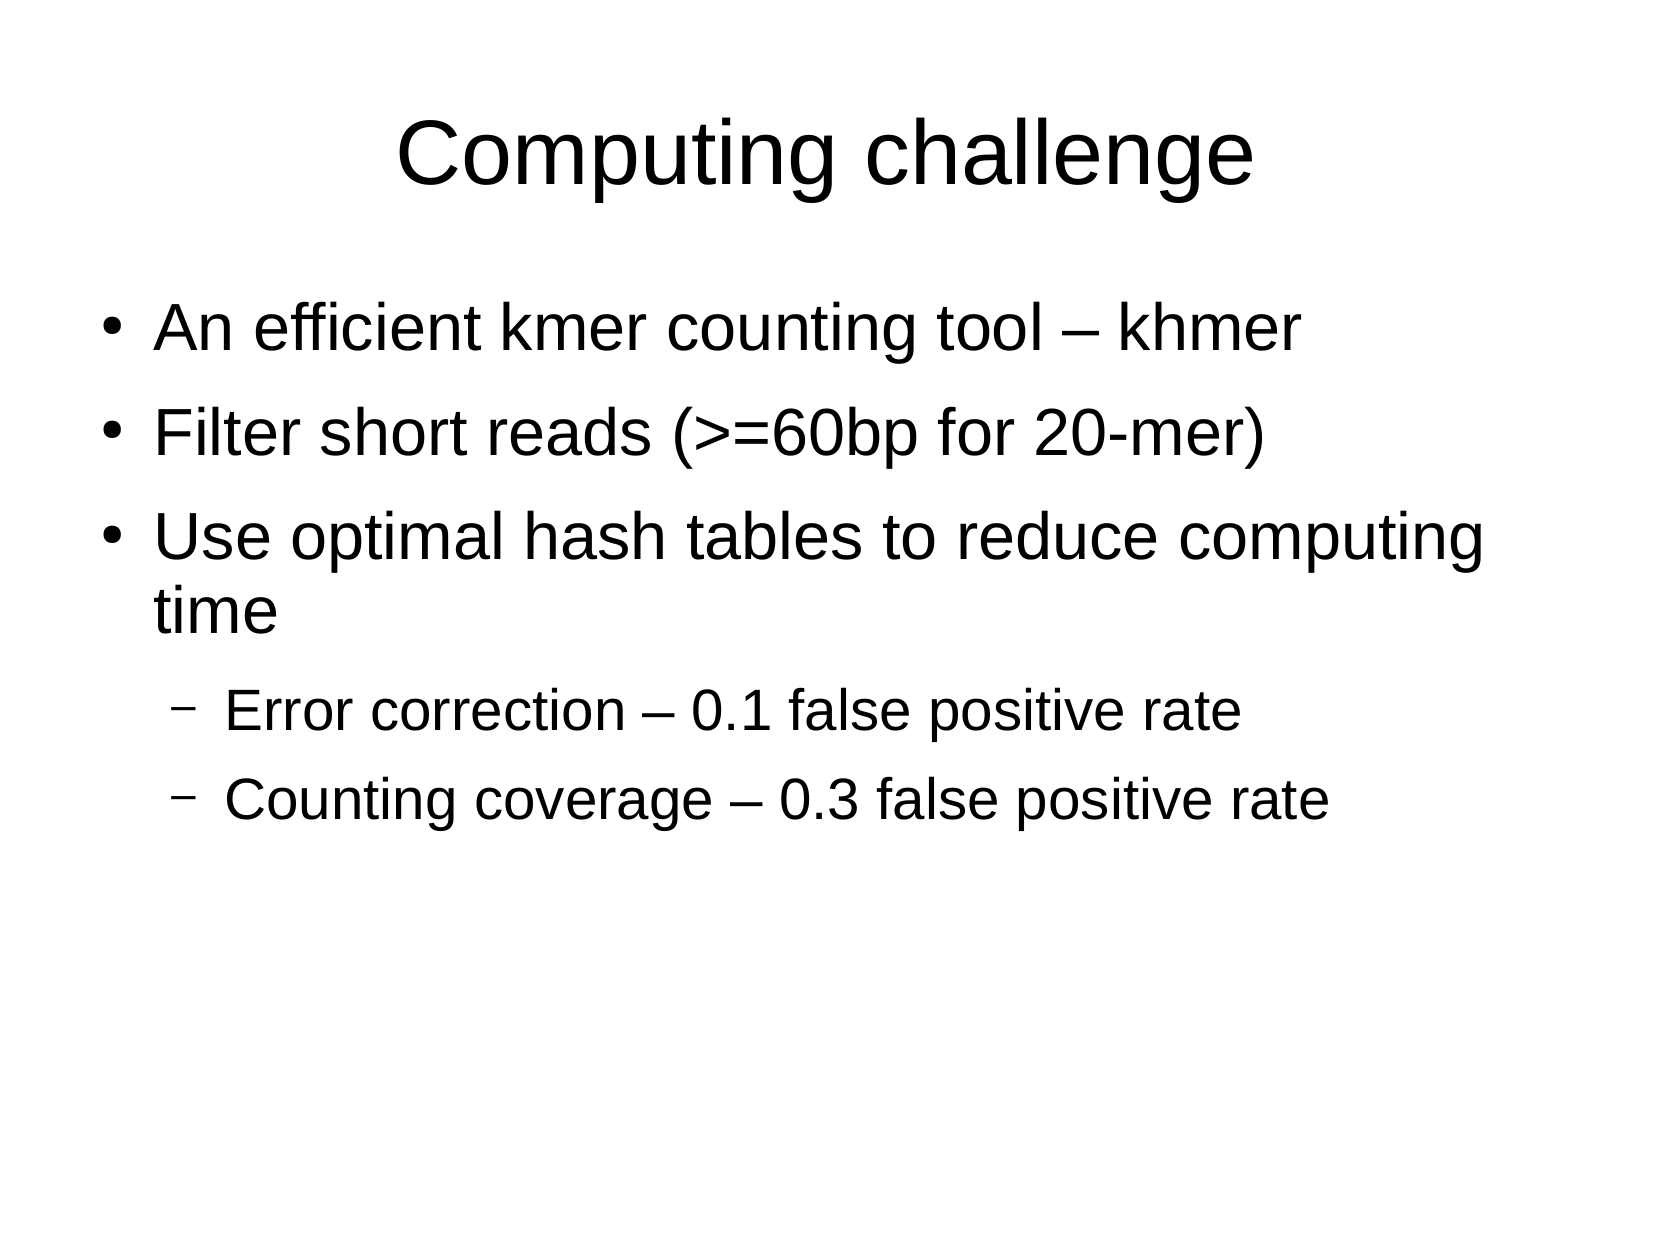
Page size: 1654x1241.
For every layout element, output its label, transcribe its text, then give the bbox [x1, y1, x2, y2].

title Computing challenge [82, 49, 1571, 257]
list An efficient kmer counting tool – khmer Filter short reads (>=60bp for 20-mer) Use optimal hash tables to reduce computing time Error correction – 0.1 false positive rate Counting coverage – 0.3 false positive rate [82, 290, 1571, 1010]
